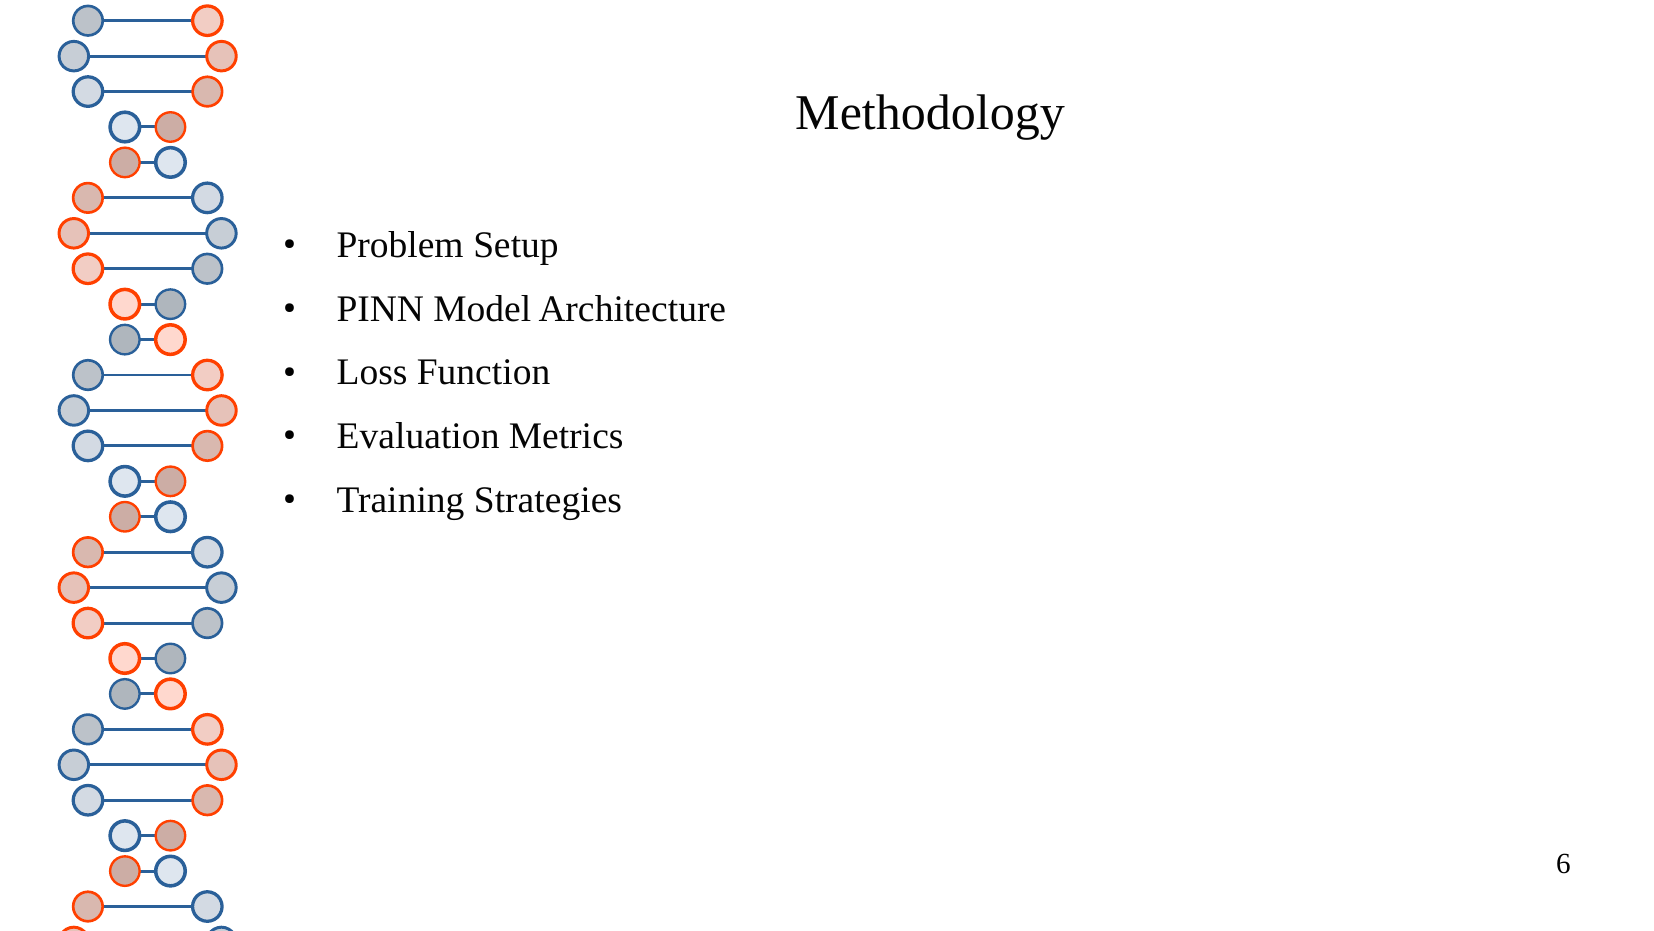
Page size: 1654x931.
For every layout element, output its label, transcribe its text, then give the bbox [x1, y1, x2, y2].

title Methodology [265, 35, 1595, 189]
list Problem Setup PINN Model Architecture Loss Function Evaluation Metrics Training Strategies [265, 224, 1595, 764]
